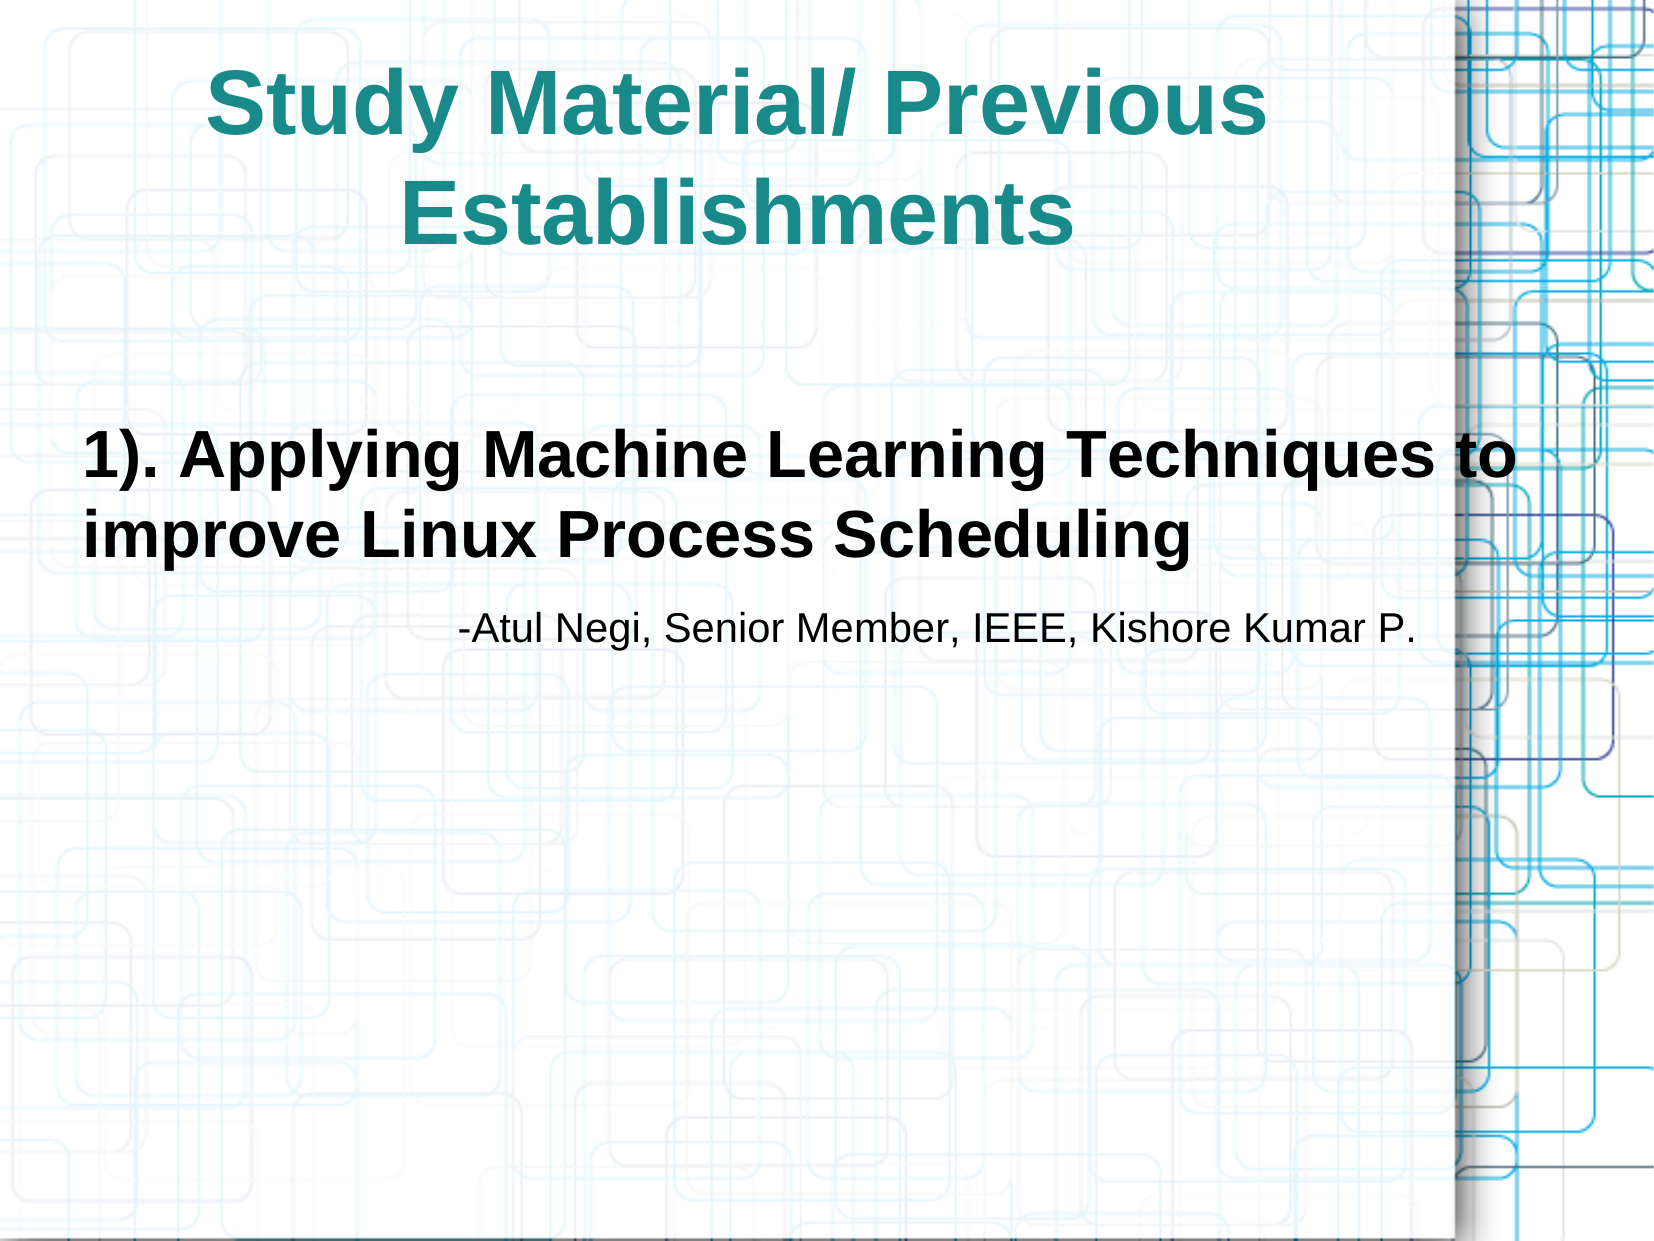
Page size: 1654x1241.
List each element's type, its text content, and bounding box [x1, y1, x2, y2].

title Study Material/ Previous Establishments [59, 49, 1418, 257]
subtitle 1). Applying Machine Learning Techniques to improve Linux Process Scheduling -Atul Negi, Senior Member, IEEE, Kishore Kumar P. [82, 290, 1538, 1010]
